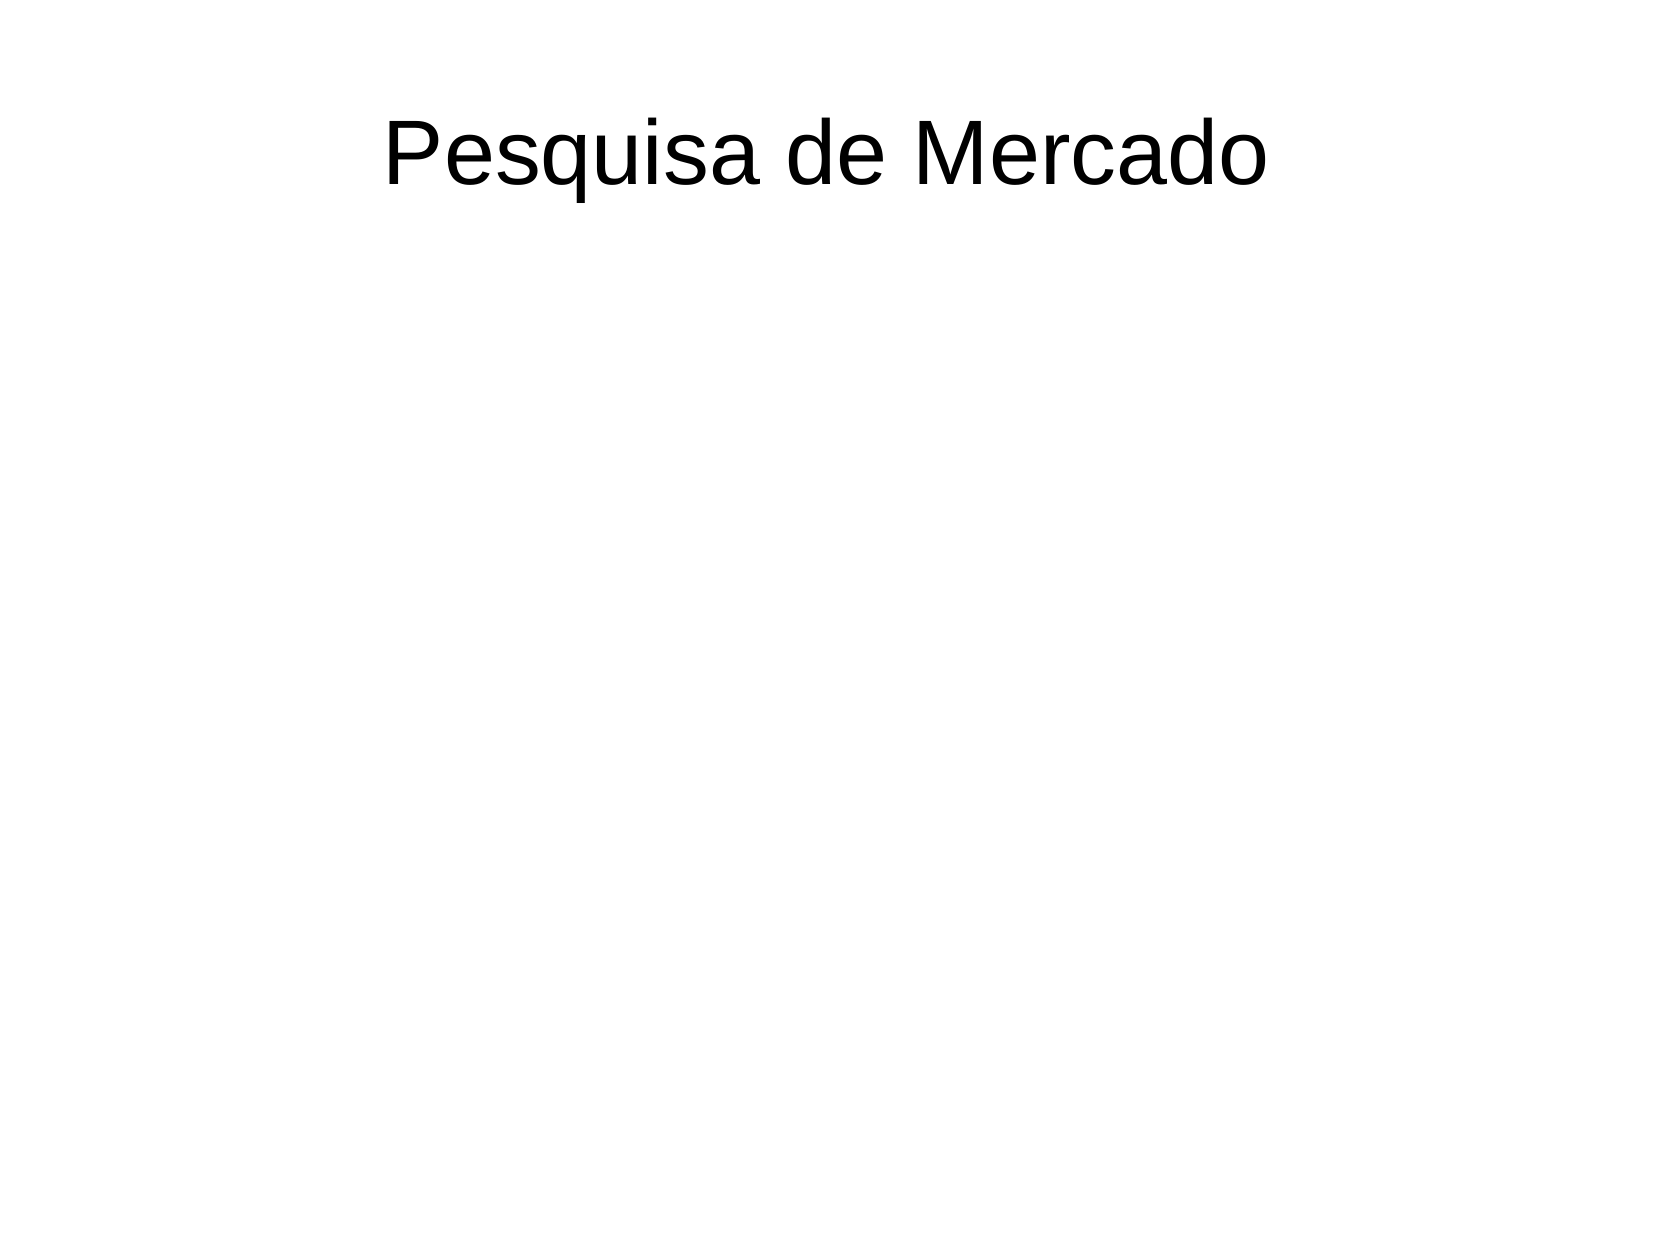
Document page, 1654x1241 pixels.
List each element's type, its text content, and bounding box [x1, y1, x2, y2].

title Pesquisa de Mercado [82, 49, 1571, 257]
